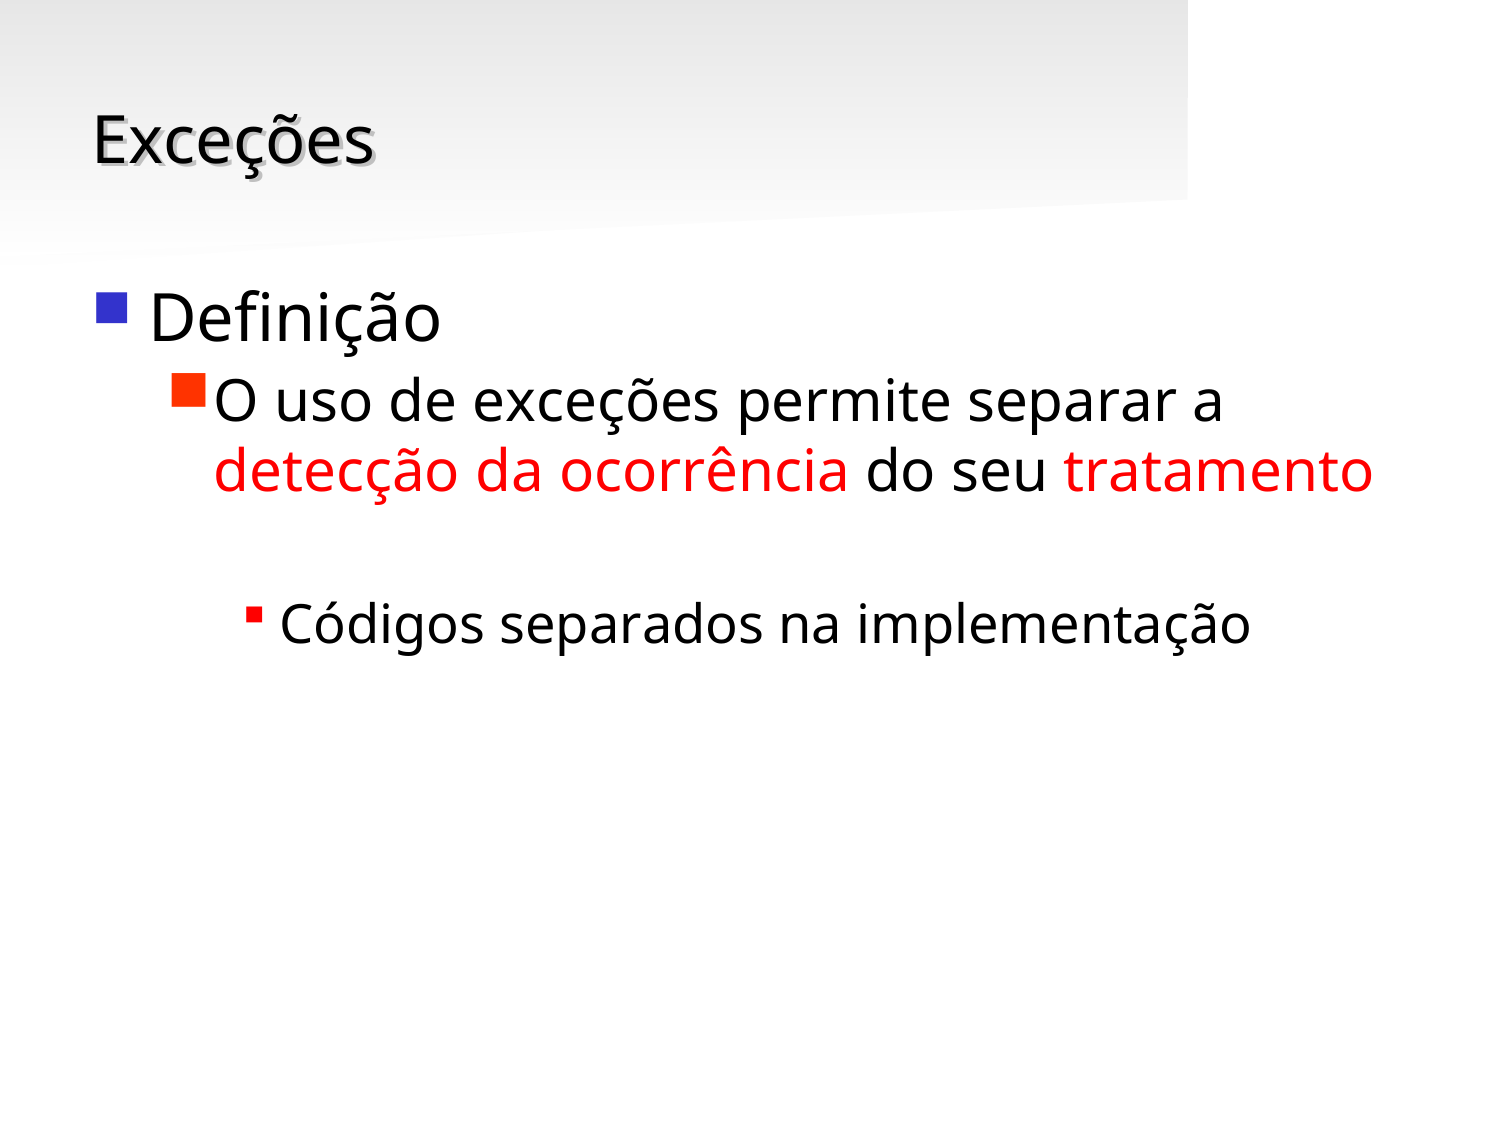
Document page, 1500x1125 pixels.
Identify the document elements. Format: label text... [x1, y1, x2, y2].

list Definição O uso de exceções permite separar a detecção da ocorrência do seu tratamento Códigos separados na implementação [76, 267, 1427, 1005]
title Exceções [76, 42, 1427, 231]
